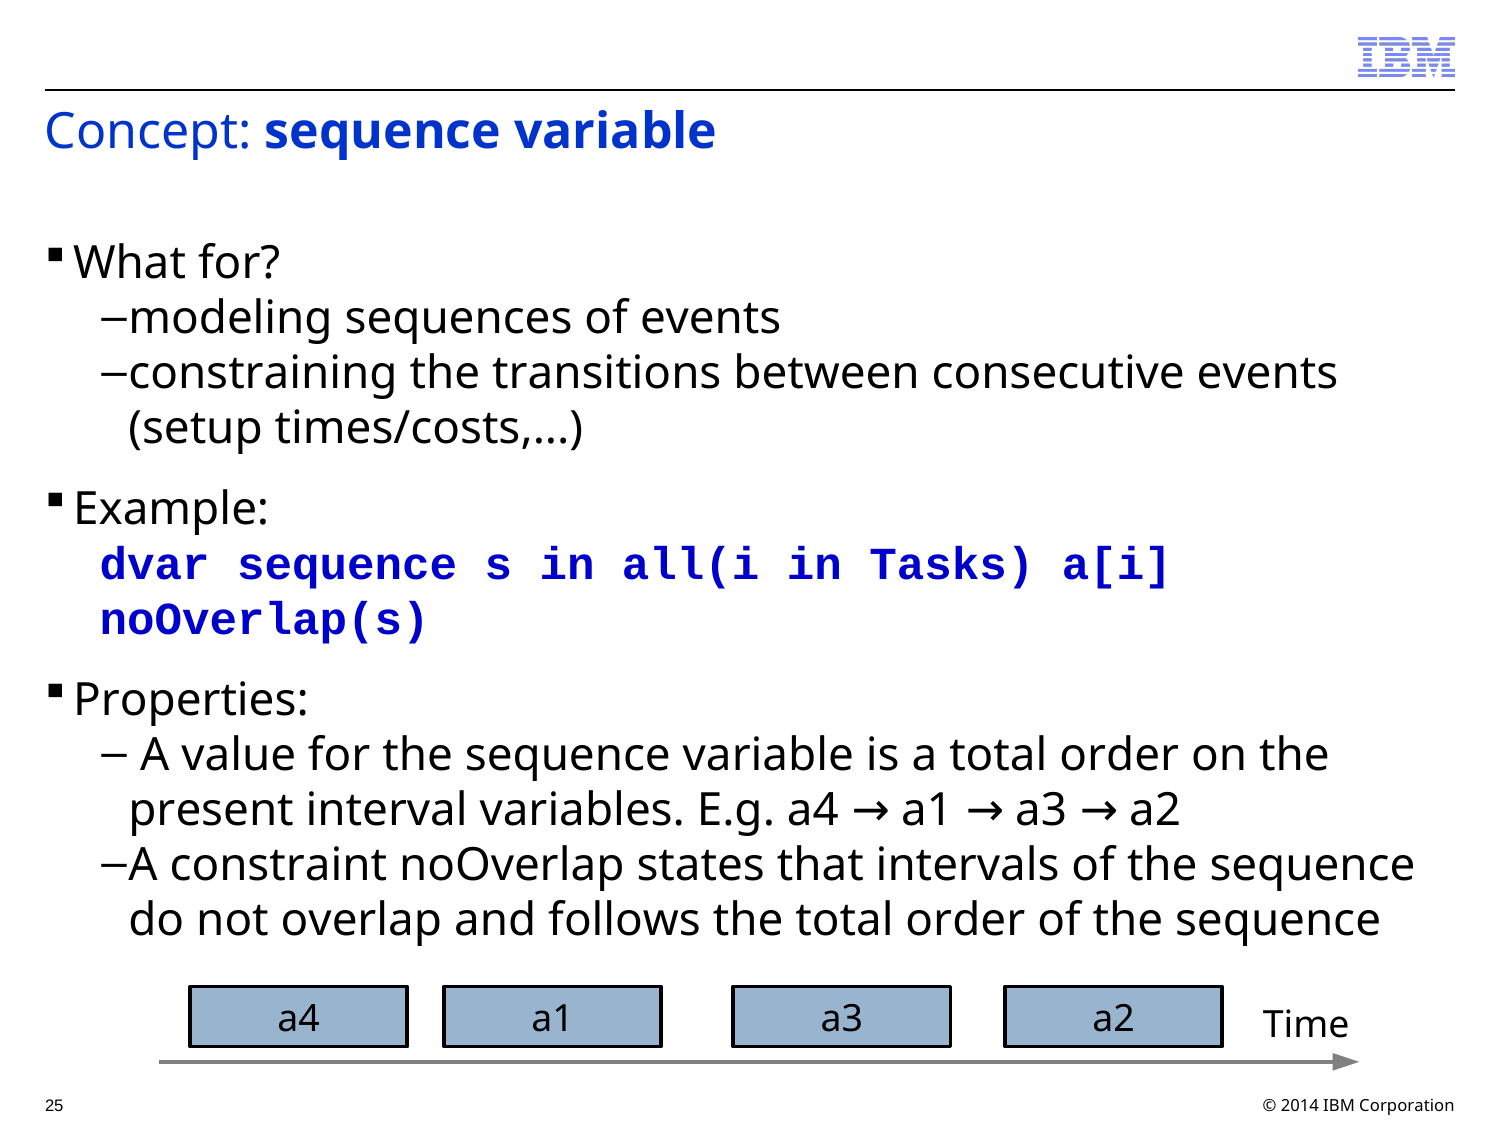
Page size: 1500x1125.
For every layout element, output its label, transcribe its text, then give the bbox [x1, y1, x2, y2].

text_box a1 [443, 986, 662, 1047]
text_box Time [1248, 992, 1360, 1053]
text_box a3 [733, 986, 951, 1047]
text_box a2 [1004, 986, 1223, 1047]
text_box a4 [189, 986, 408, 1047]
list What for? modeling sequences of events constraining the transitions between consecutive events (setup times/costs,...) Example: dvar sequence s in all(i in Tasks) a[i] noOverlap(s) Properties: A value for the sequence variable is a total order on the present interval variables. E.g. a4 → a1 → a3 → a2 A constraint noOverlap states that intervals of the sequence do not overlap and follows the total order of the sequence [29, 224, 1456, 1066]
picture [1358, 37, 1455, 77]
title Concept: sequence variable [29, 97, 1500, 203]
